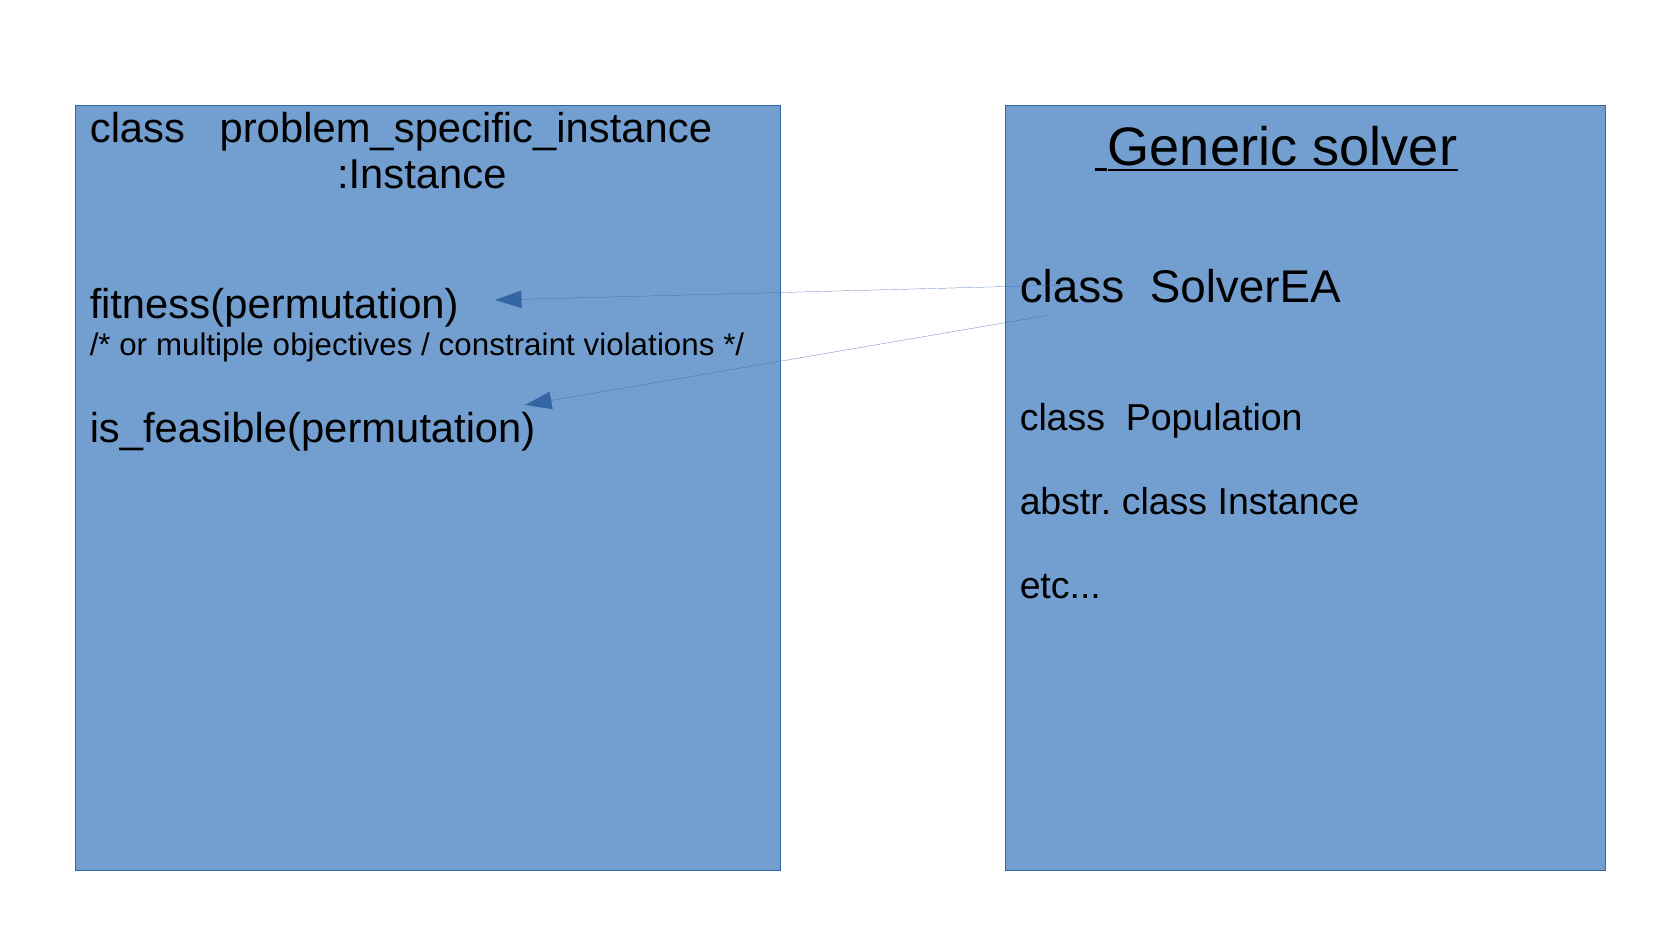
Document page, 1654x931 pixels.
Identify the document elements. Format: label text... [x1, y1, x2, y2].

text_box class problem_specific_instance :Instance fitness(permutation) /* or multiple objectives / constraint violations */ is_feasible(permutation) [75, 105, 781, 871]
text_box Generic solver class SolverEA class Population abstr. class Instance etc... [1005, 105, 1606, 871]
